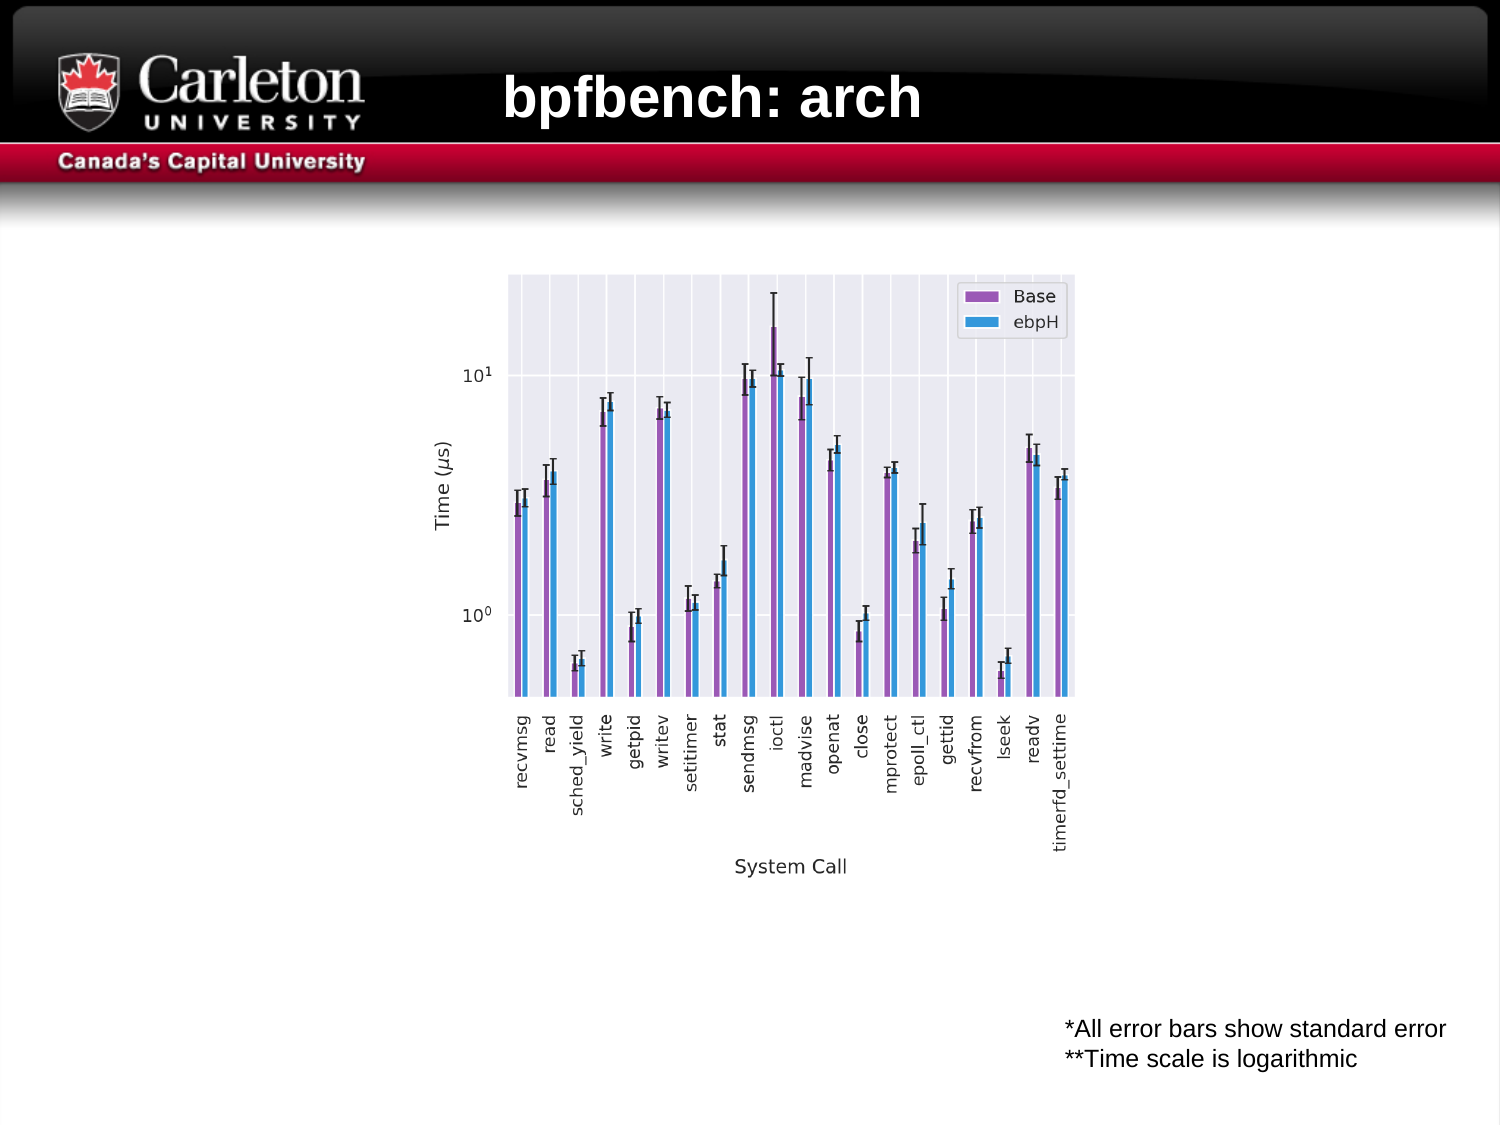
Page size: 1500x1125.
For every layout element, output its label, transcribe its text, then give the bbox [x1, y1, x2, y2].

title bpfbench: arch [487, 37, 1438, 150]
picture [0, 0, 1500, 1125]
text_box *All error bars show standard error **Time scale is logarithmic [1050, 1005, 1471, 1080]
